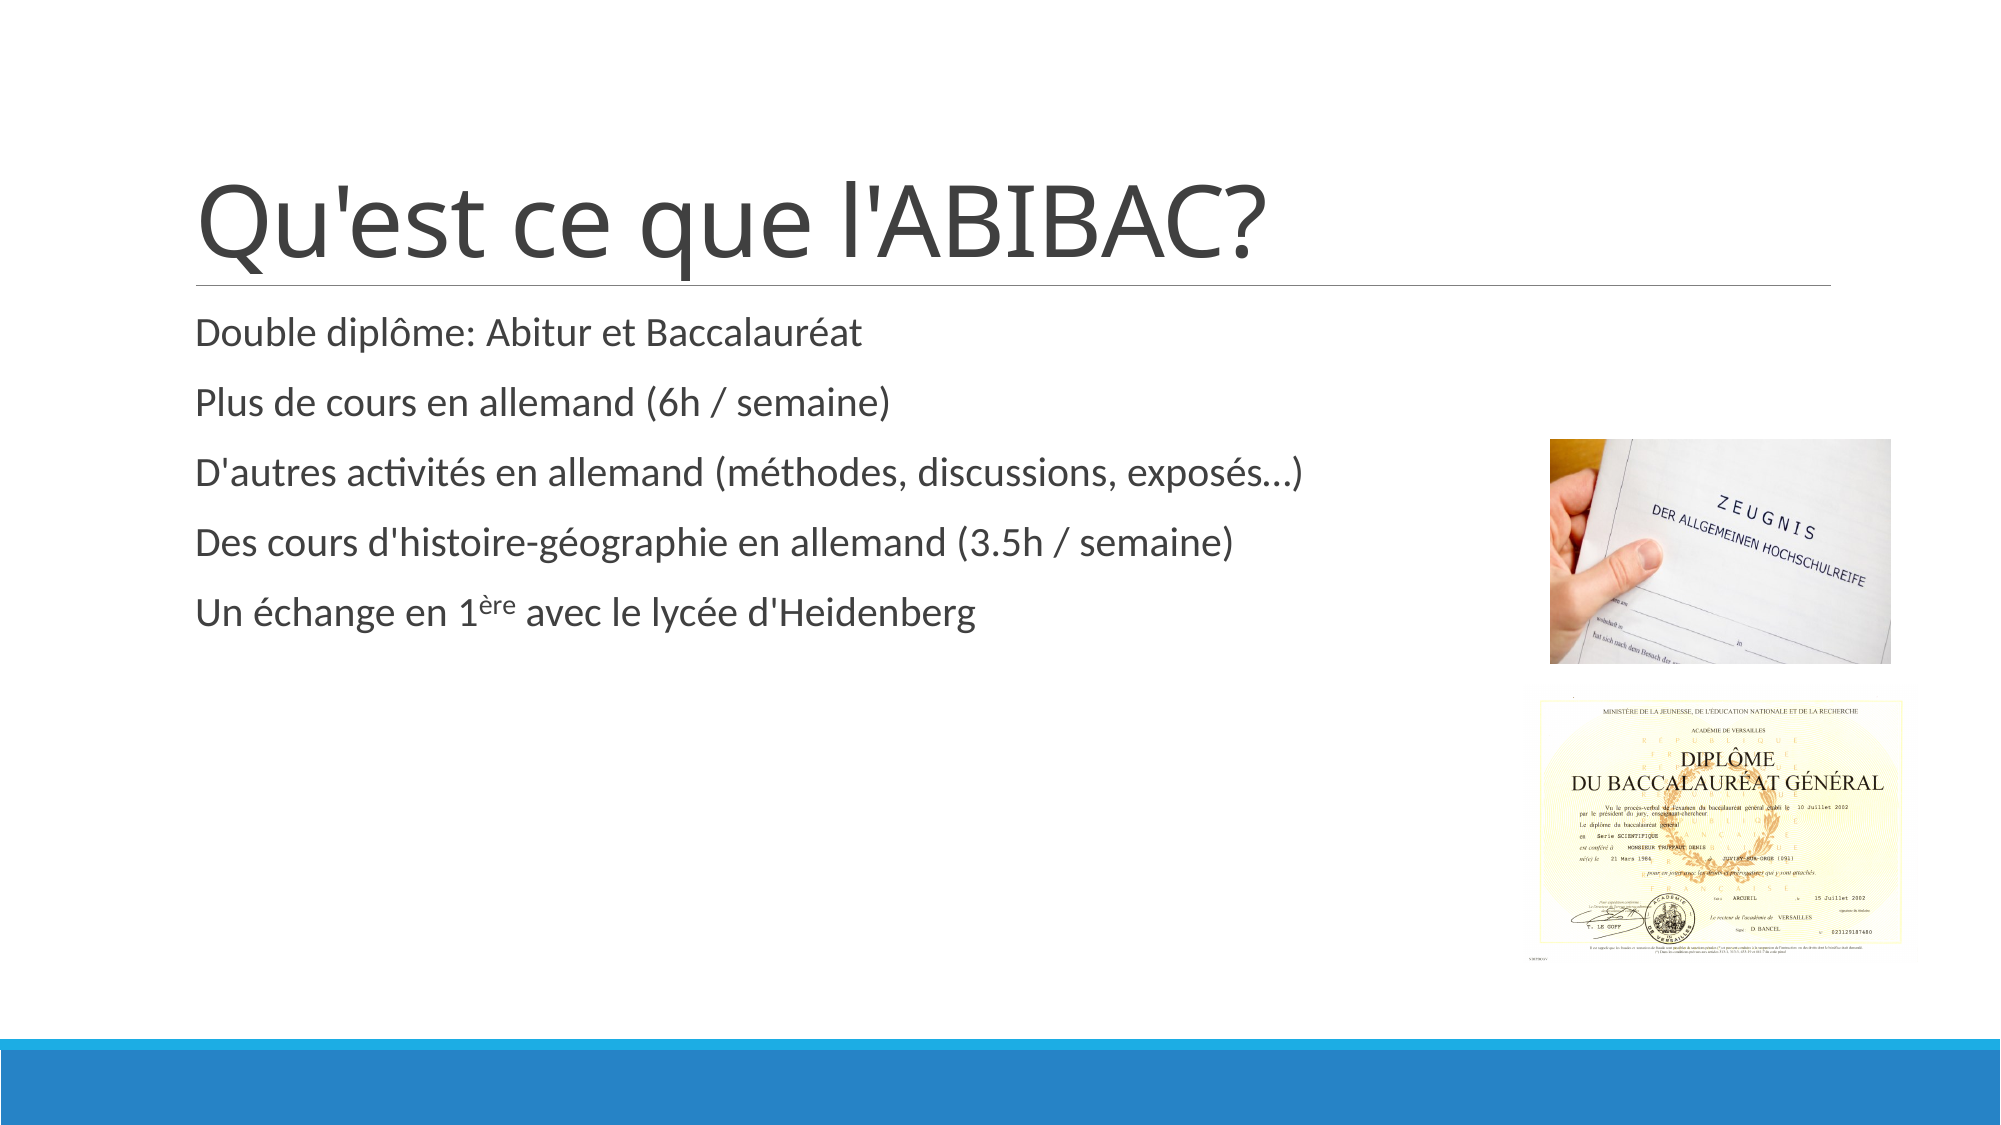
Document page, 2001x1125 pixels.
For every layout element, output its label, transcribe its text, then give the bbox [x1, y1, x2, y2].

title Qu'est ce que l'ABIBAC? [180, 47, 1831, 286]
picture [1523, 684, 1918, 963]
picture [1550, 439, 1891, 664]
list Double diplôme: Abitur et Baccalauréat Plus de cours en allemand (6h / semaine) D'autres activités en allemand (méthodes, discussions, exposés…) Des cours d'histoire-géographie en allemand (3.5h / semaine) Un échange en 1ère avec le lycée d'Heidenberg [180, 302, 1831, 963]
